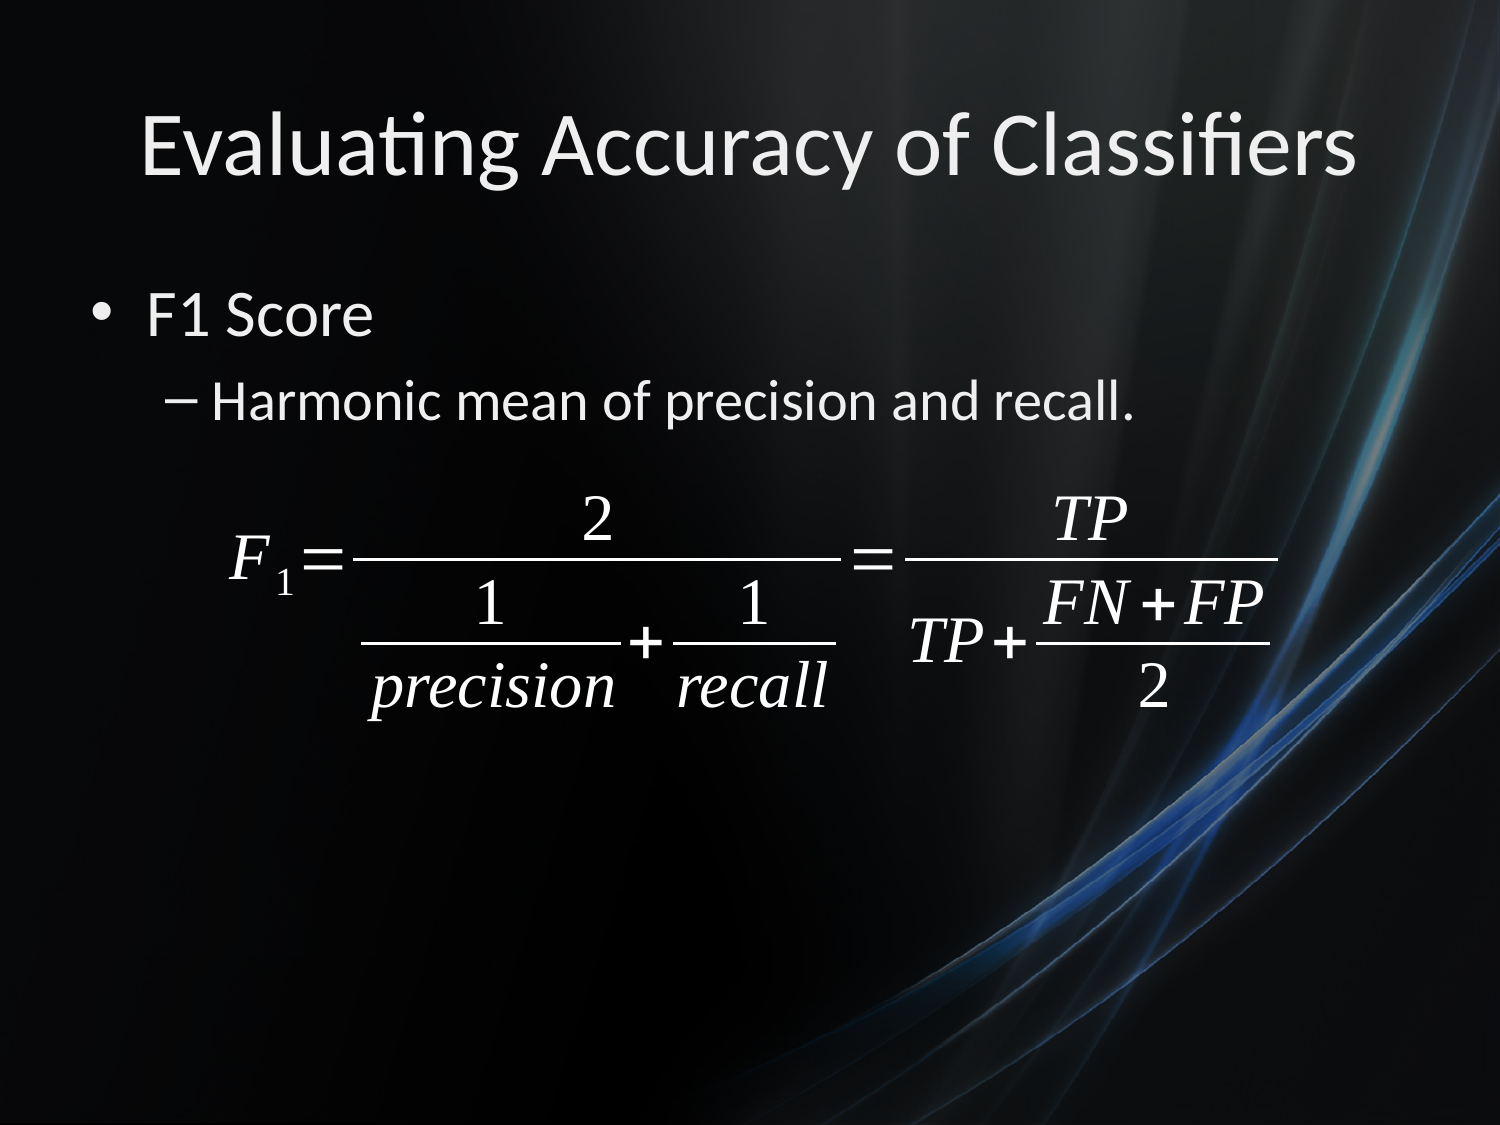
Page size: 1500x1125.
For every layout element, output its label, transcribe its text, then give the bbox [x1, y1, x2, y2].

title Evaluating Accuracy of Classifiers [75, 45, 1425, 233]
chart [220, 481, 1287, 723]
picture [0, 0, 1500, 1125]
list F1 Score Harmonic mean of precision and recall. [75, 262, 1425, 1005]
